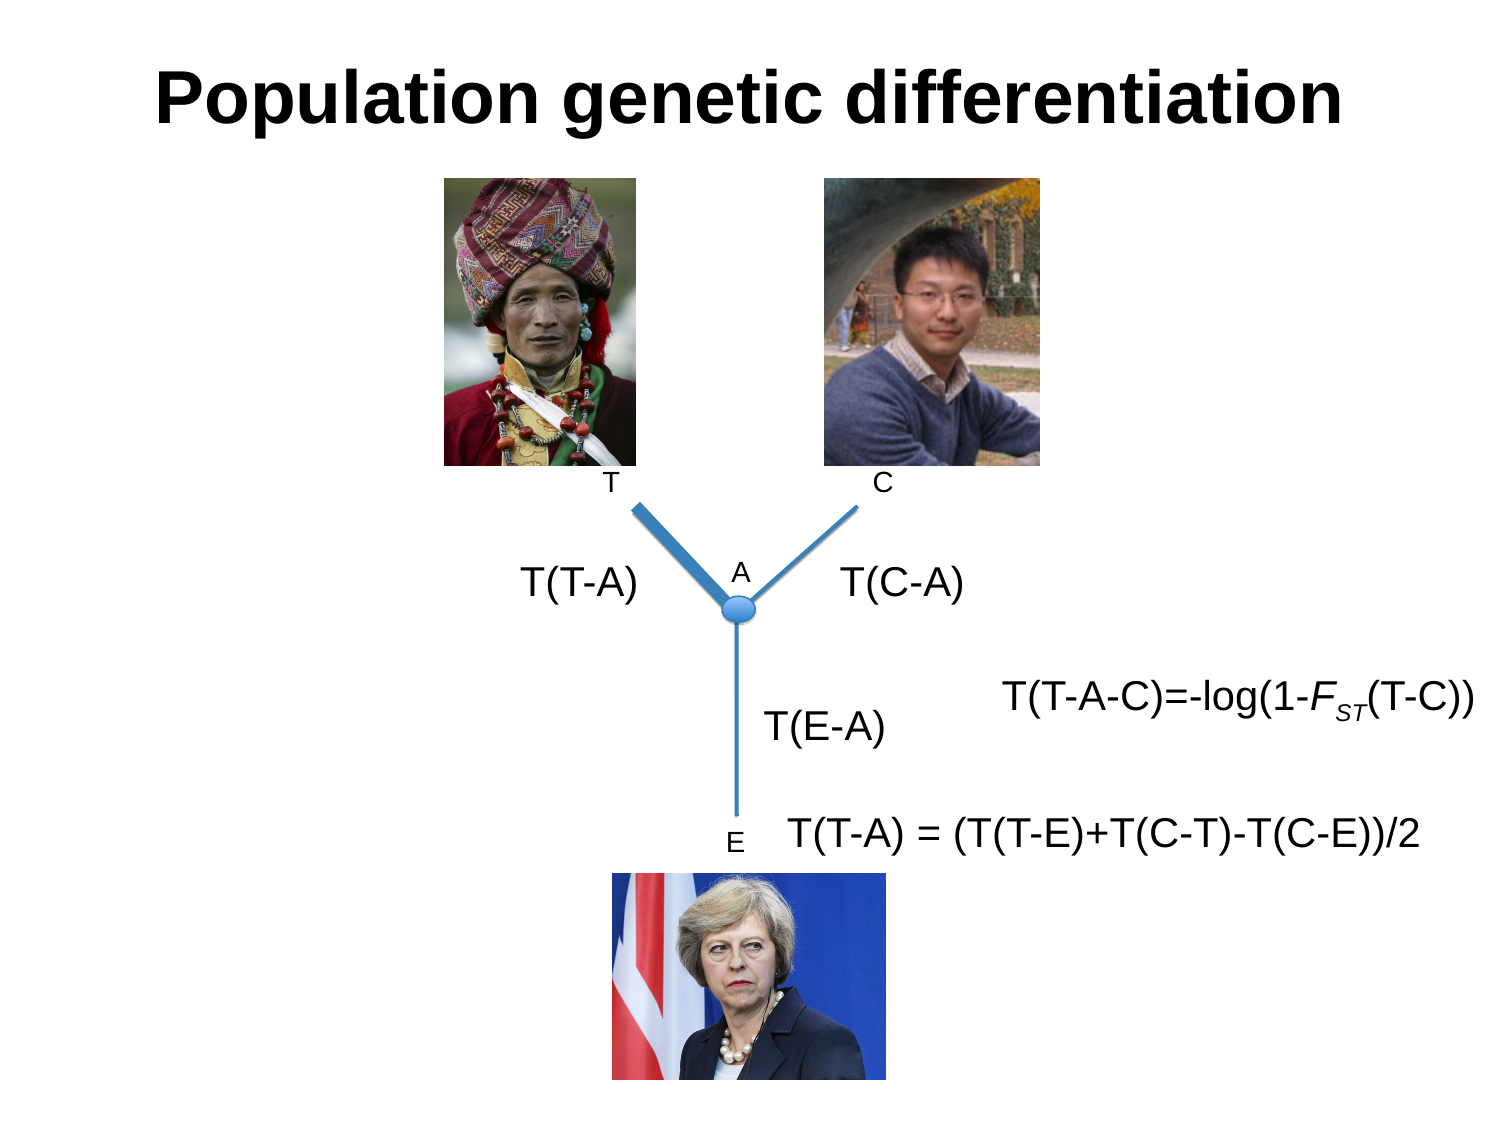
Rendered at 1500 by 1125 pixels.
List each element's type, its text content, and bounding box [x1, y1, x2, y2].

title [75, 188, 1425, 233]
picture [824, 233, 1040, 466]
text_box E [711, 816, 761, 866]
text_box T(T-A) [505, 547, 654, 613]
text_box A [716, 545, 766, 596]
text_box Population genetic differentiation [74, 0, 1425, 188]
text_box T(C-A) [824, 547, 980, 613]
text_box C [857, 455, 909, 506]
text_box T [587, 455, 636, 506]
picture [444, 233, 636, 466]
text_box [722, 596, 756, 623]
text_box T(T-A-C)=-log(1-FST(T-C)) [986, 661, 1491, 734]
picture [612, 873, 886, 1080]
text_box T(E-A) [748, 691, 902, 757]
text_box T(T-A) = (T(T-E)+T(C-T)-T(C-E))/2 [772, 798, 1437, 864]
